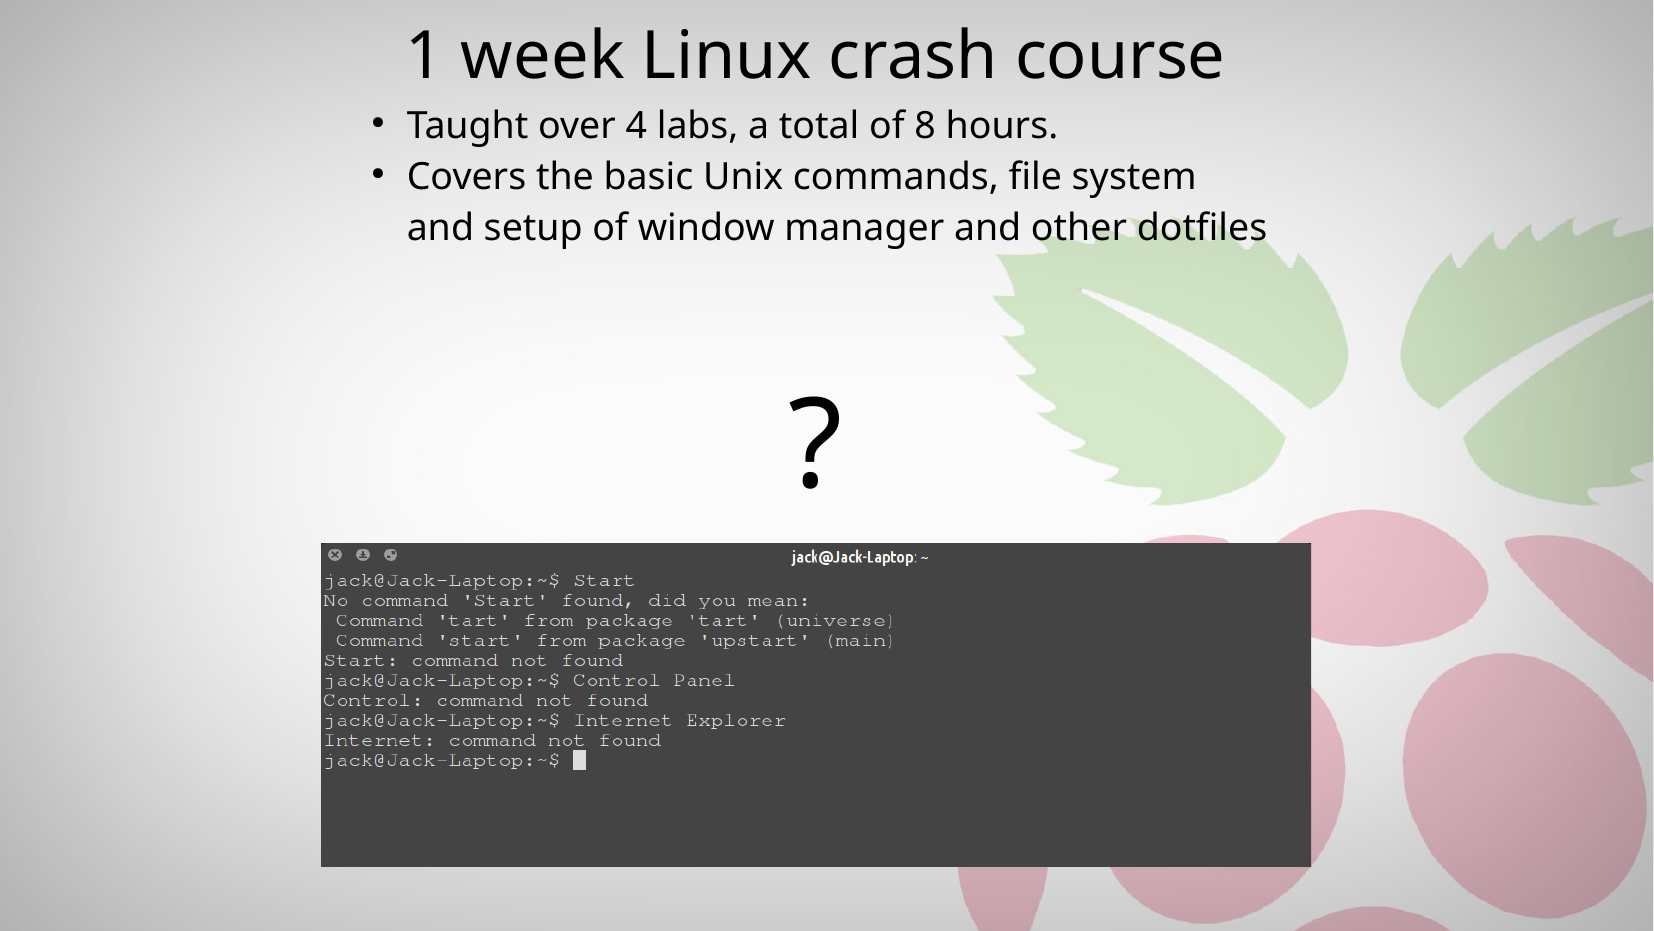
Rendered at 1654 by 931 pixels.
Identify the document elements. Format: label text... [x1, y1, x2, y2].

text_box 1 week Linux crash course Taught over 4 labs, a total of 8 hours. Covers the basic Unix commands, file system and setup of window manager and other dotfiles ? [321, 0, 1312, 503]
picture [0, 0, 1654, 931]
